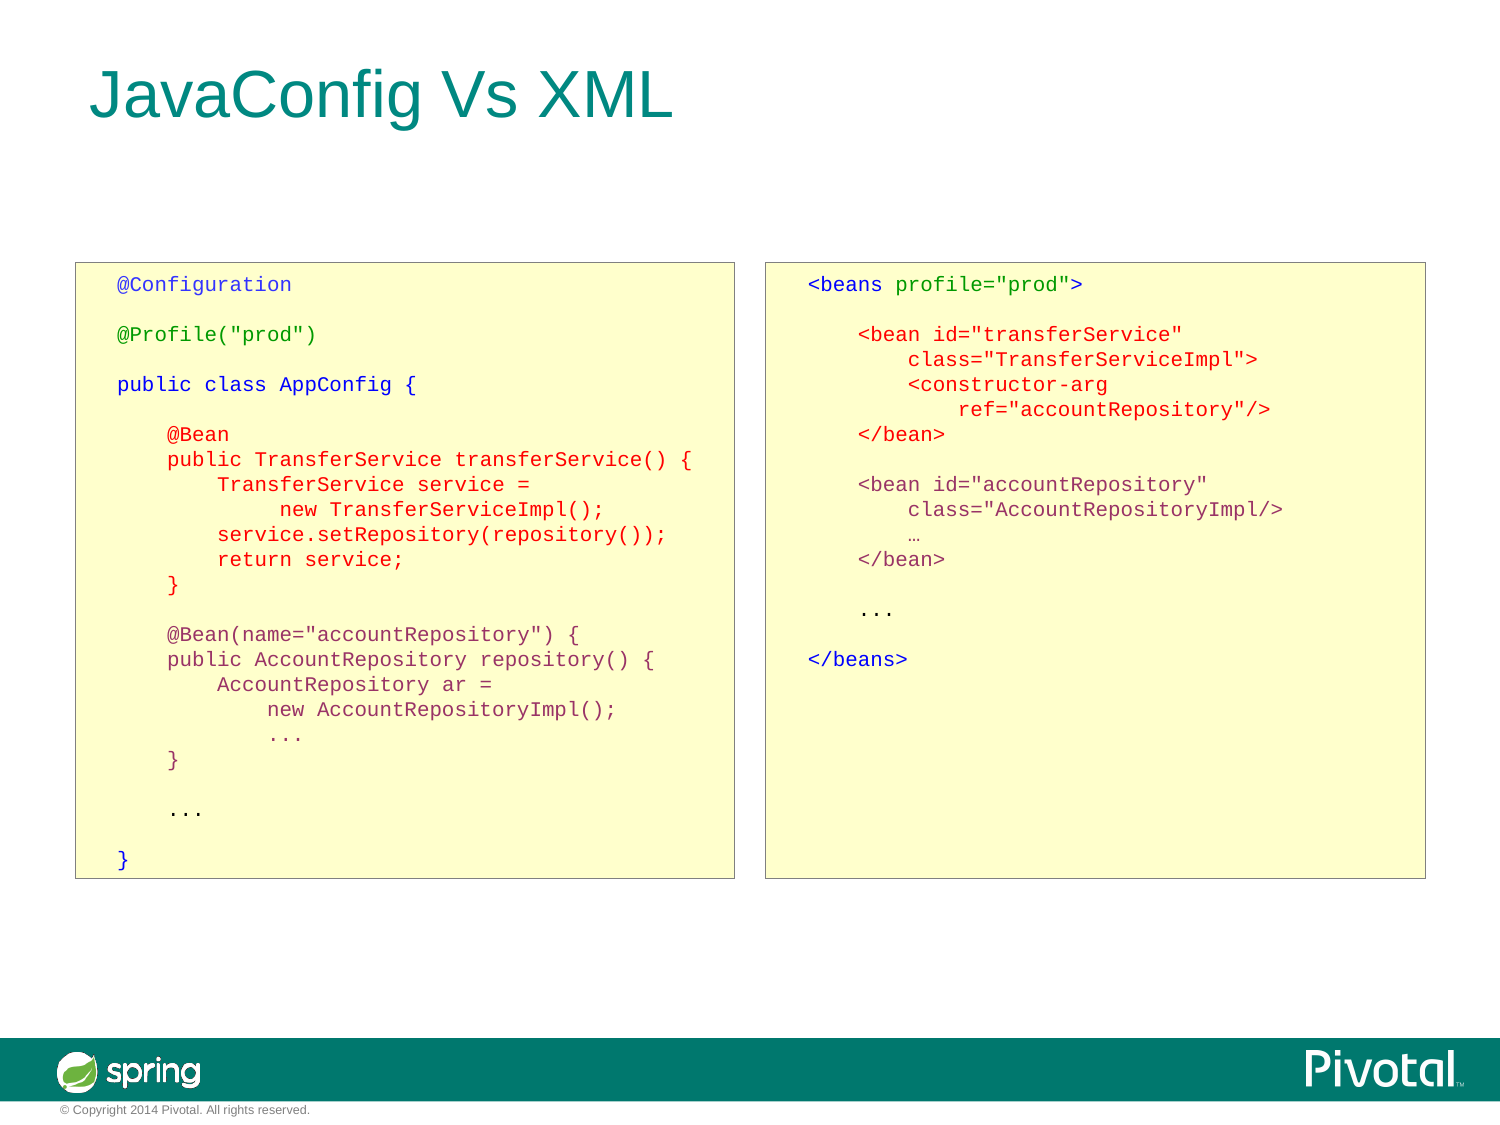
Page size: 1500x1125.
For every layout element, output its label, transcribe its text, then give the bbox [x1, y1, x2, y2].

title JavaConfig Vs XML [75, 37, 1426, 225]
picture [1306, 1050, 1464, 1087]
picture [32, 1041, 210, 1103]
text_box <beans profile="prod"> <bean id="transferService" class="TransferServiceImpl"> <constructor-arg ref="accountRepository"/> </bean> <bean id="accountRepository" class="AccountRepositoryImpl/> … </bean> ... </beans> [765, 262, 1426, 879]
text_box @Configuration @Profile("prod") public class AppConfig { @Bean public TransferService transferService() { TransferService service = new TransferServiceImpl(); service.setRepository(repository()); return service; } @Bean(name="accountRepository") { public AccountRepository repository() { AccountRepository ar = new AccountRepositoryImpl(); ... } ... } [75, 262, 735, 879]
